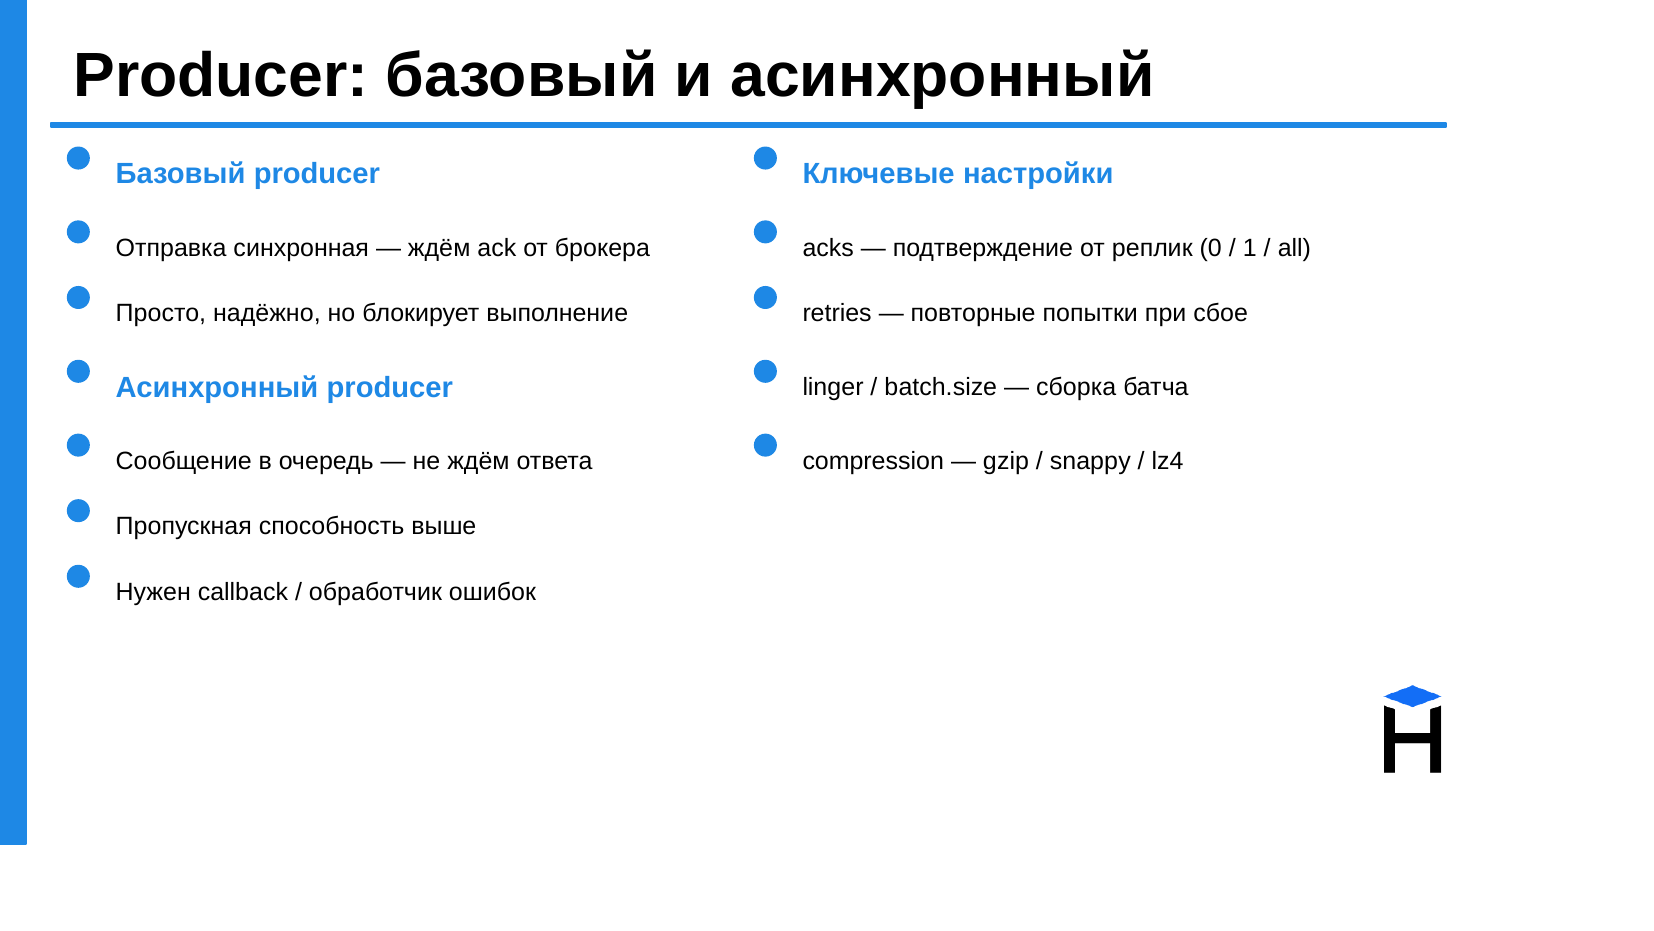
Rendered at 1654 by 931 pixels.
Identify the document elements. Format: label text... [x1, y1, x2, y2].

text_box [754, 434, 776, 456]
text_box [67, 500, 89, 522]
text_box [754, 360, 776, 382]
text_box Нужен callback / обработчик ошибок [100, 552, 716, 629]
text_box compression — gzip / snappy / lz4 [787, 421, 1403, 498]
text_box [754, 287, 776, 308]
text_box [67, 221, 89, 243]
text_box Просто, надёжно, но блокирует выполнение [100, 273, 716, 347]
text_box Ключевые настройки [787, 134, 1403, 208]
text_box [67, 434, 89, 456]
text_box Отправка синхронная — ждём ack от брокера [100, 208, 716, 273]
text_box [67, 287, 89, 308]
text_box [754, 147, 776, 169]
picture [1383, 685, 1442, 773]
text_box acks — подтверждение от реплик (0 / 1 / all) [787, 208, 1403, 273]
text_box [67, 565, 89, 587]
text_box [67, 147, 89, 169]
text_box Базовый producer [100, 134, 716, 208]
text_box Пропускная способность выше [100, 487, 716, 552]
text_box [754, 221, 776, 243]
text_box [67, 360, 89, 382]
text_box [51, 122, 1447, 128]
text_box Сообщение в очередь — не ждём ответа [100, 421, 716, 487]
text_box retries — повторные попытки при сбое [787, 273, 1403, 347]
text_box [0, 0, 26, 844]
text_box Producer: базовый и асинхронный [58, 26, 1409, 117]
text_box Асинхронный producer [100, 347, 716, 421]
text_box linger / batch.size — сборка батча [787, 347, 1403, 421]
